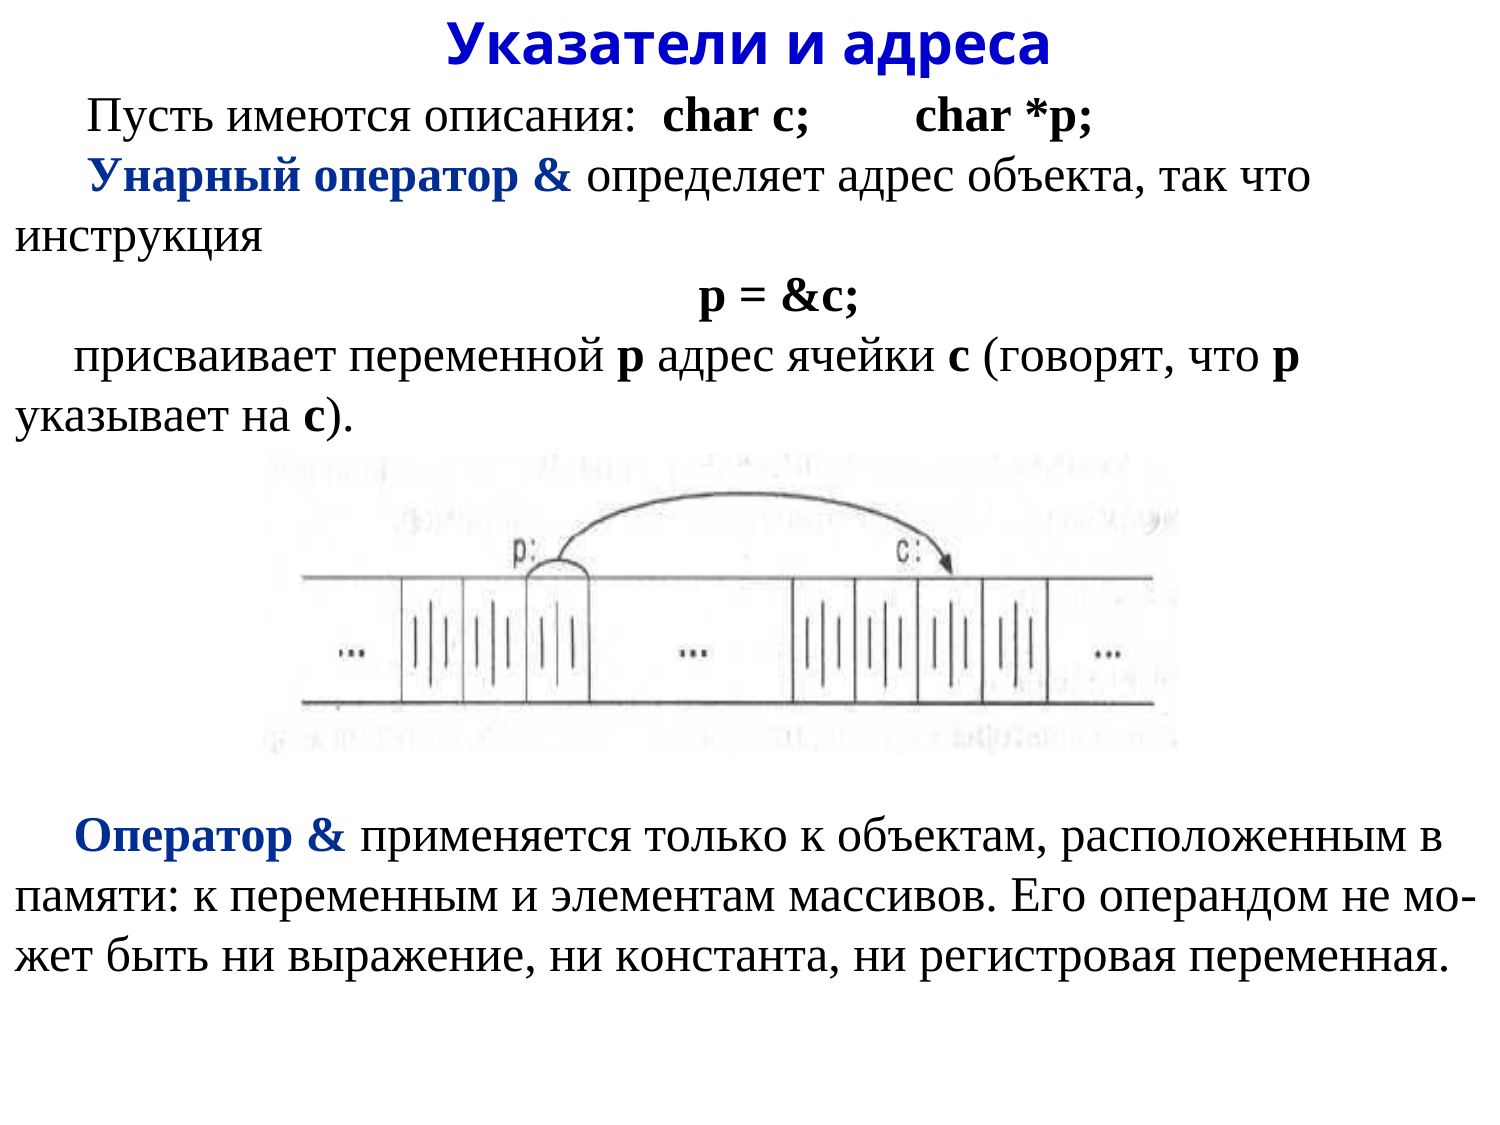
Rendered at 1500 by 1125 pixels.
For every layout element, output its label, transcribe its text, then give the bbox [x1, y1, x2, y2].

picture [261, 453, 1179, 755]
text_box Пусть имеются описания: char с; char *p; Унарный оператор & определяет адрес объекта, так что инструкция р = &с; присваивает переменной р адрес ячейки с (говорят, что р указывает на с). Оператор & применяется только к объектам, расположенным в памяти: к переменным и элементам массивов. Его операндом не мо-жет быть ни выражение, ни константа, ни регистровая переменная. [0, 73, 1500, 990]
text_box Указатели и адреса [0, 0, 1500, 73]
